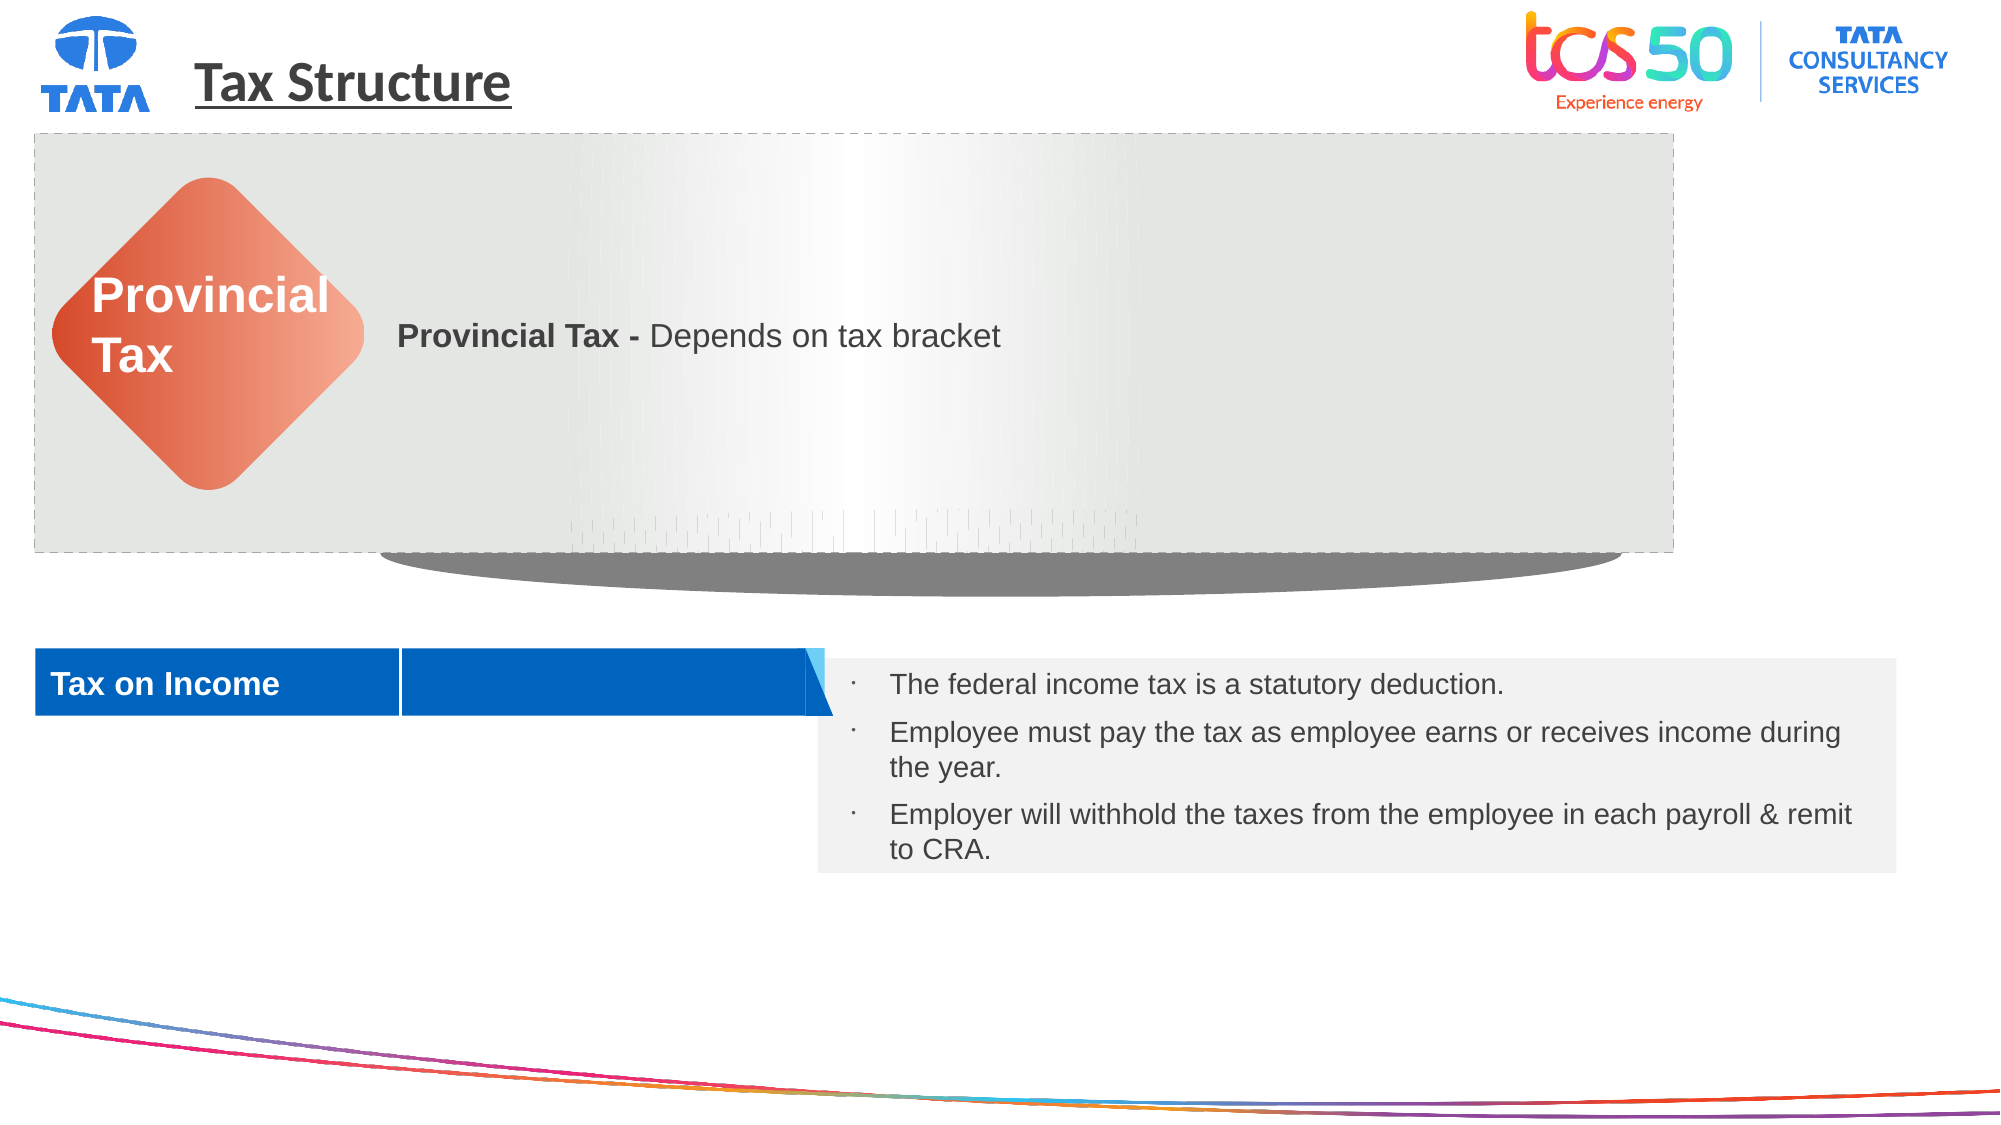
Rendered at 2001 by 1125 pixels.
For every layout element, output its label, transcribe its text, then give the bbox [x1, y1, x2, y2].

picture [41, 16, 150, 112]
text_box [34, 133, 1674, 597]
text_box [805, 648, 834, 716]
text_box The federal income tax is a statutory deduction. Employee must pay the tax as employee earns or receives income during the year. Employer will withhold the taxes from the employee in each payroll & remit to CRA. [817, 658, 1897, 873]
text_box Tax on Income [402, 648, 805, 716]
text_box Provincial Tax - Depends on tax bracket [382, 306, 1017, 362]
picture [0, 949, 2000, 1125]
text_box Provincial Tax [57, 255, 360, 391]
picture [1526, 11, 1948, 112]
text_box Tax on Income [35, 648, 399, 716]
title Tax Structure [180, 47, 1818, 142]
